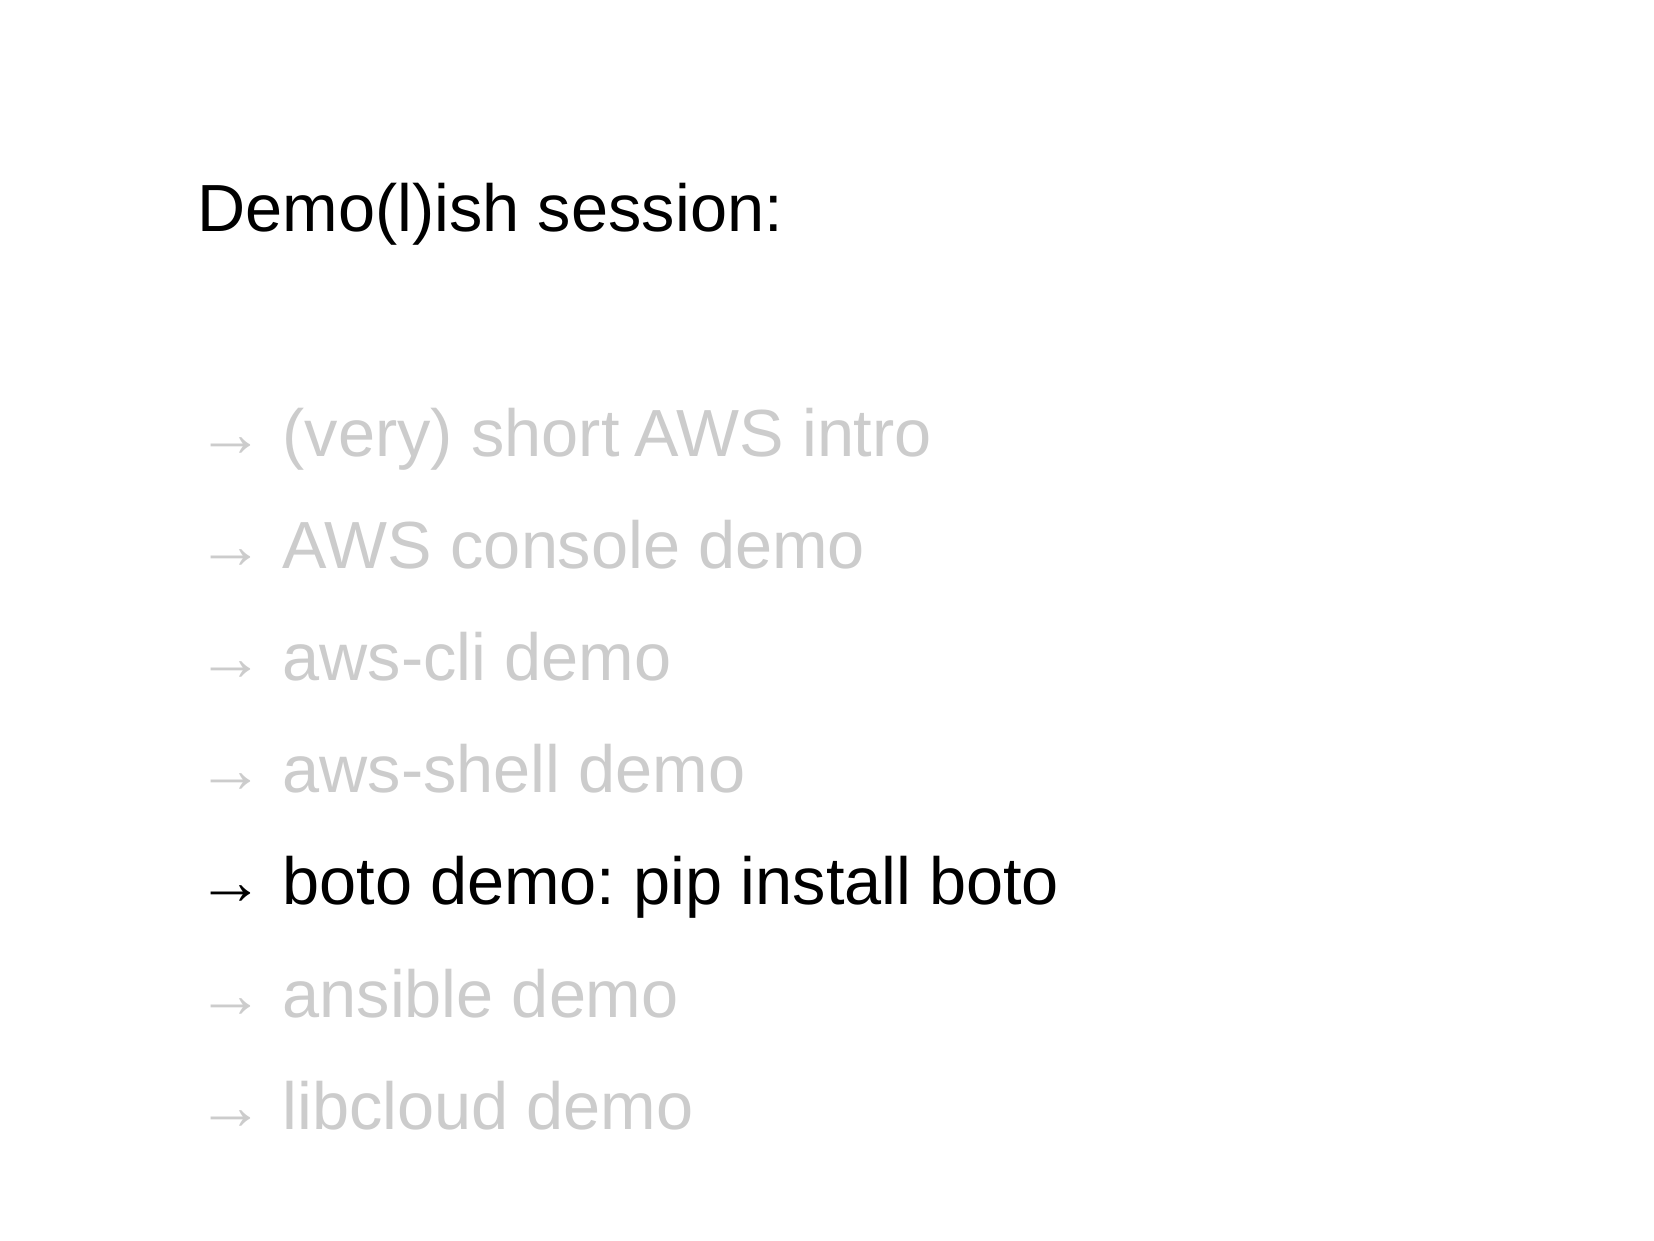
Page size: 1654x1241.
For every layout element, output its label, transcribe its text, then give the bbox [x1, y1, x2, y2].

text_box Demo(l)ish session: → (very) short AWS intro → AWS console demo → aws-cli demo → aws-shell demo → boto demo: pip install boto → ansible demo → libcloud demo [182, 126, 1471, 1114]
